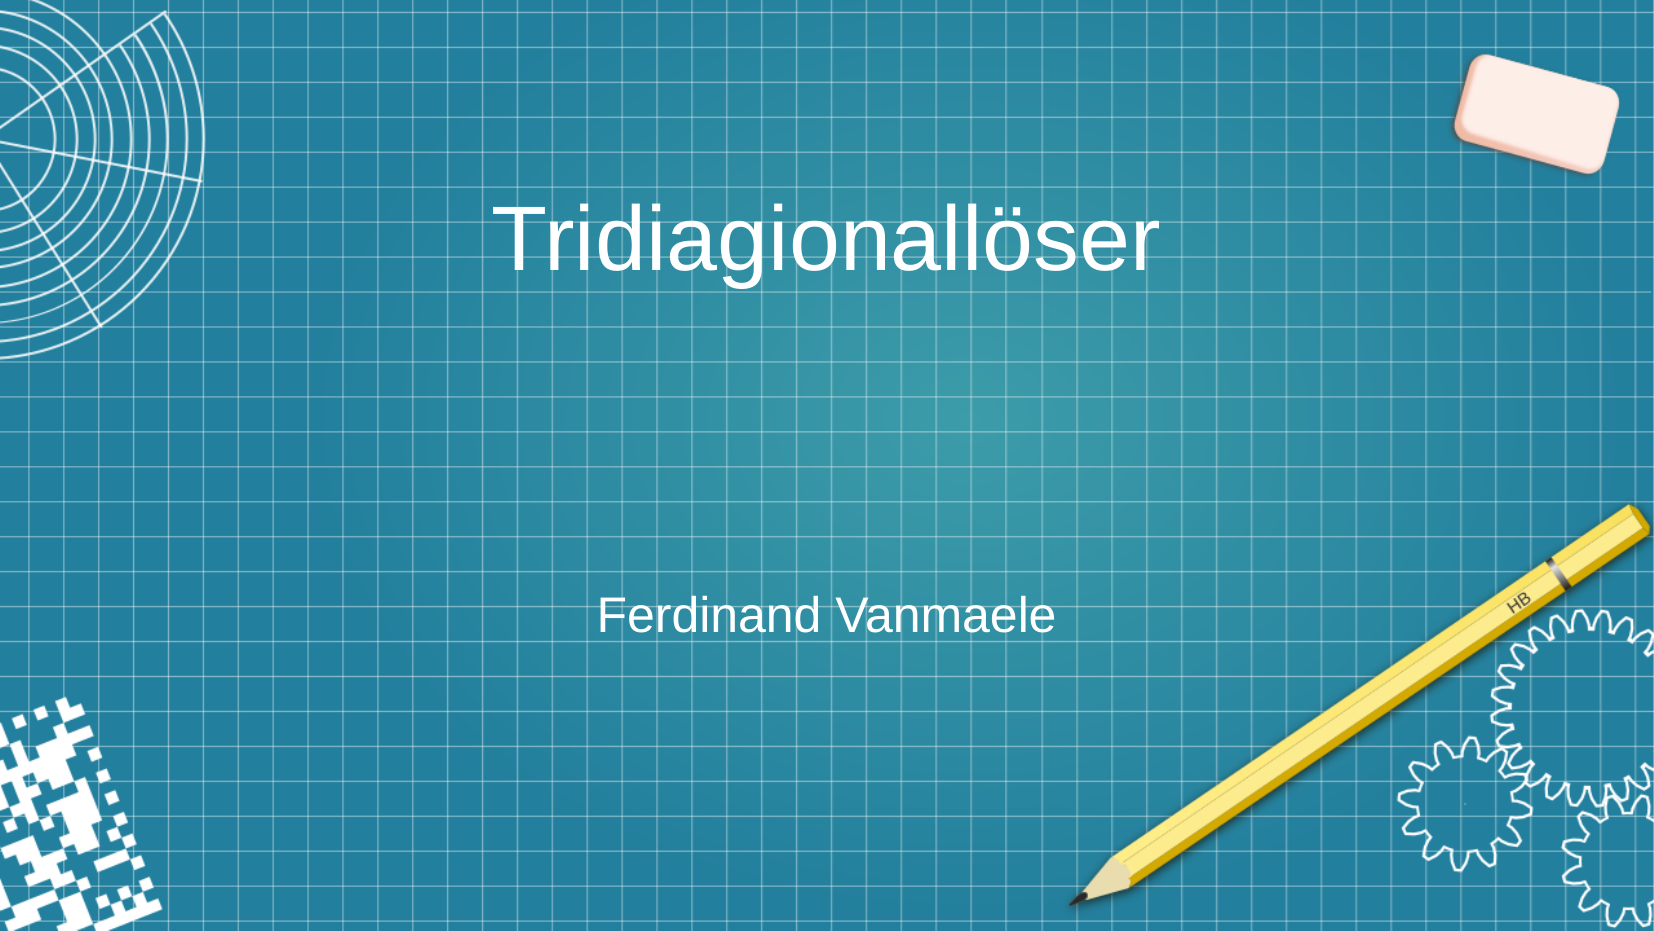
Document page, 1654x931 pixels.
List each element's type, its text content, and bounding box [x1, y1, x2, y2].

picture [0, 0, 1654, 931]
title Tridiagionallöser [82, 132, 1571, 346]
subtitle Ferdinand Vanmaele [82, 389, 1571, 842]
